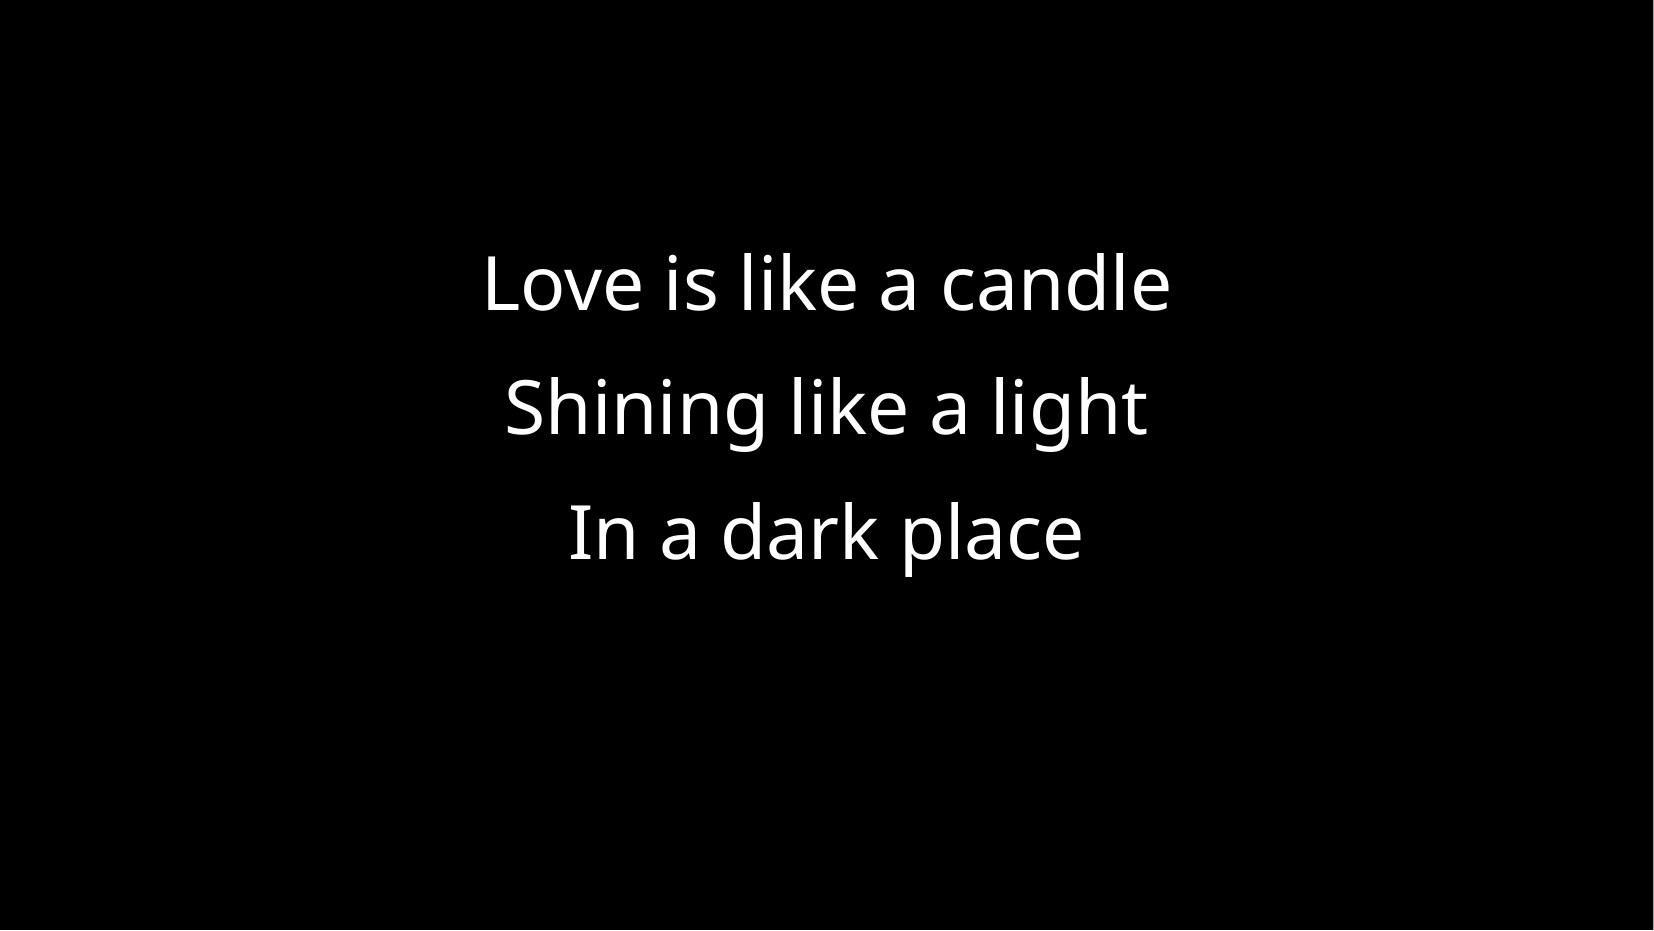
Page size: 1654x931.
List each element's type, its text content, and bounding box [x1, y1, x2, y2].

list Love is like a candle Shining like a light In a dark place [0, 230, 1654, 922]
